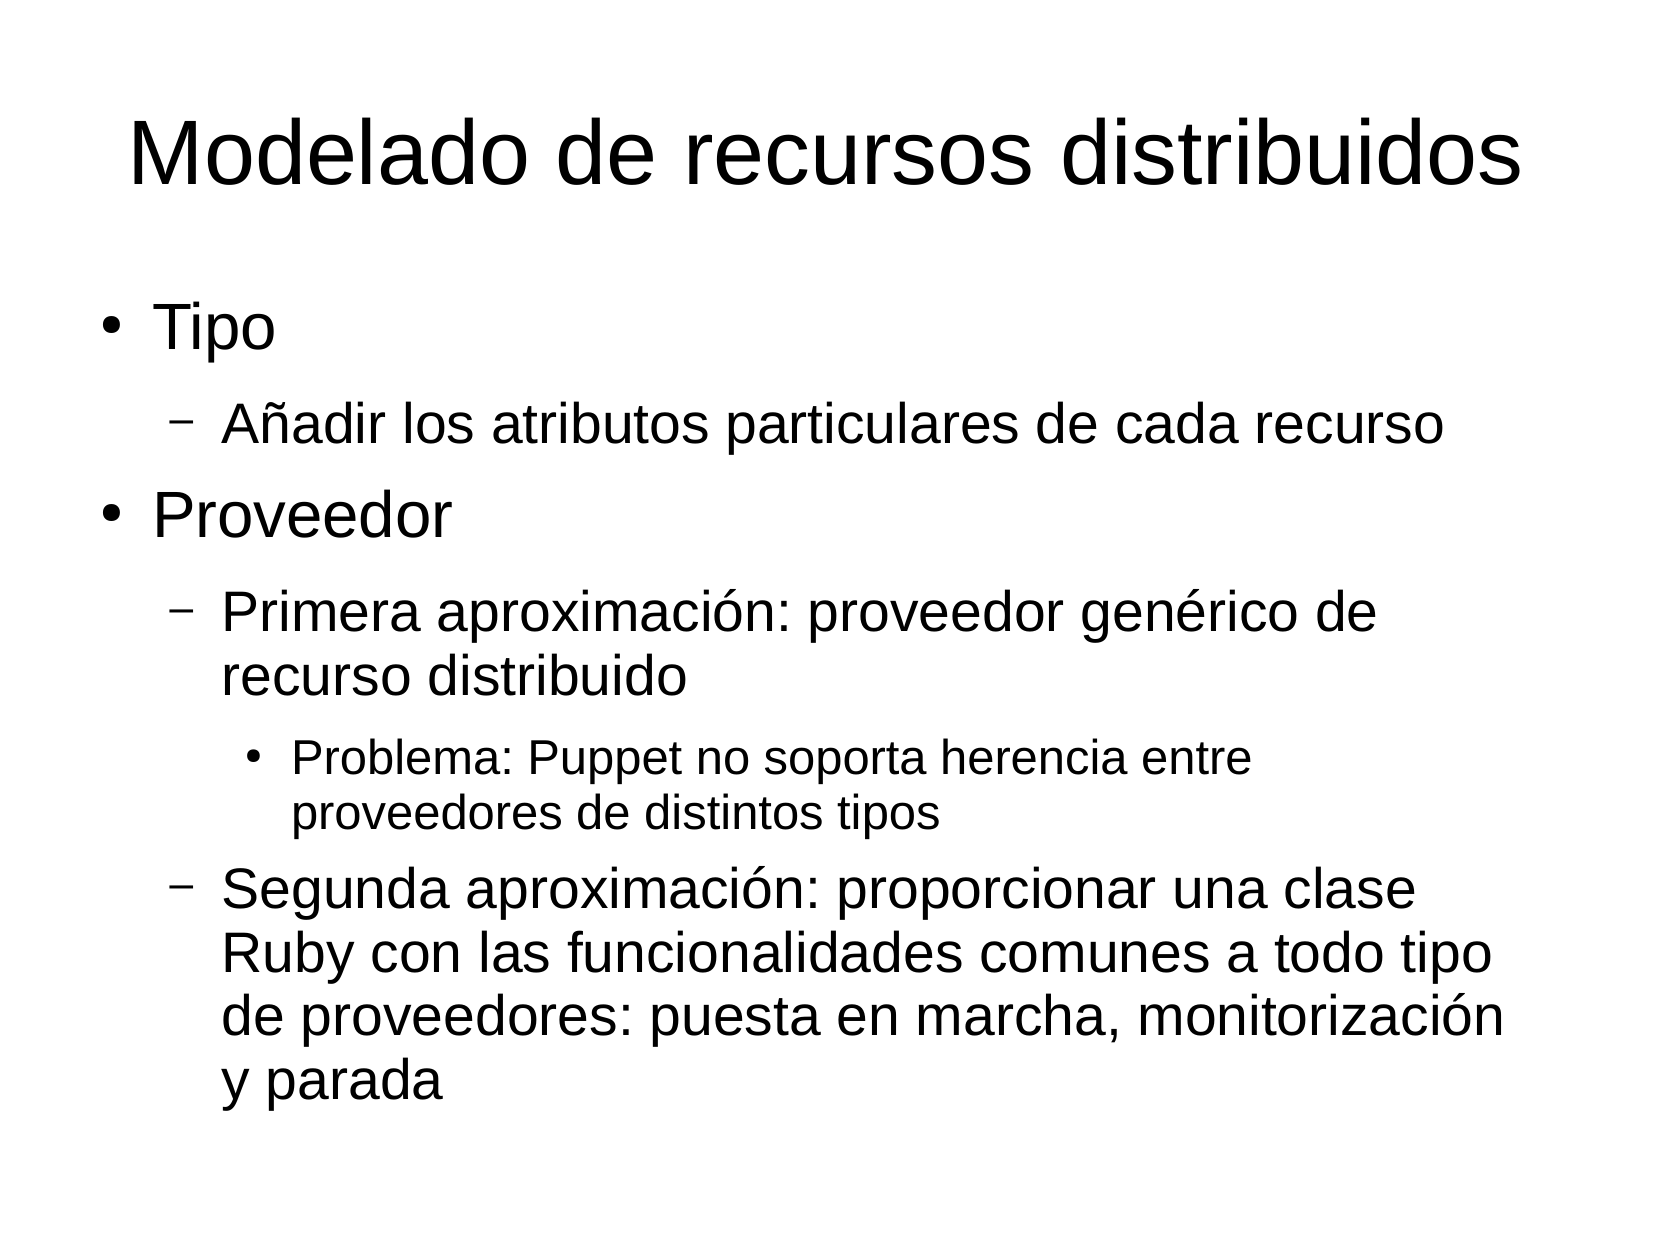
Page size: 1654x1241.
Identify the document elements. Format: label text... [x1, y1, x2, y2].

title Modelado de recursos distribuidos [82, 49, 1571, 257]
list Tipo Añadir los atributos particulares de cada recurso Proveedor Primera aproximación: proveedor genérico de recurso distribuido Problema: Puppet no soporta herencia entre proveedores de distintos tipos Segunda aproximación: proporcionar una clase Ruby con las funcionalidades comunes a todo tipo de proveedores: puesta en marcha, monitorización y parada [82, 290, 1538, 1123]
